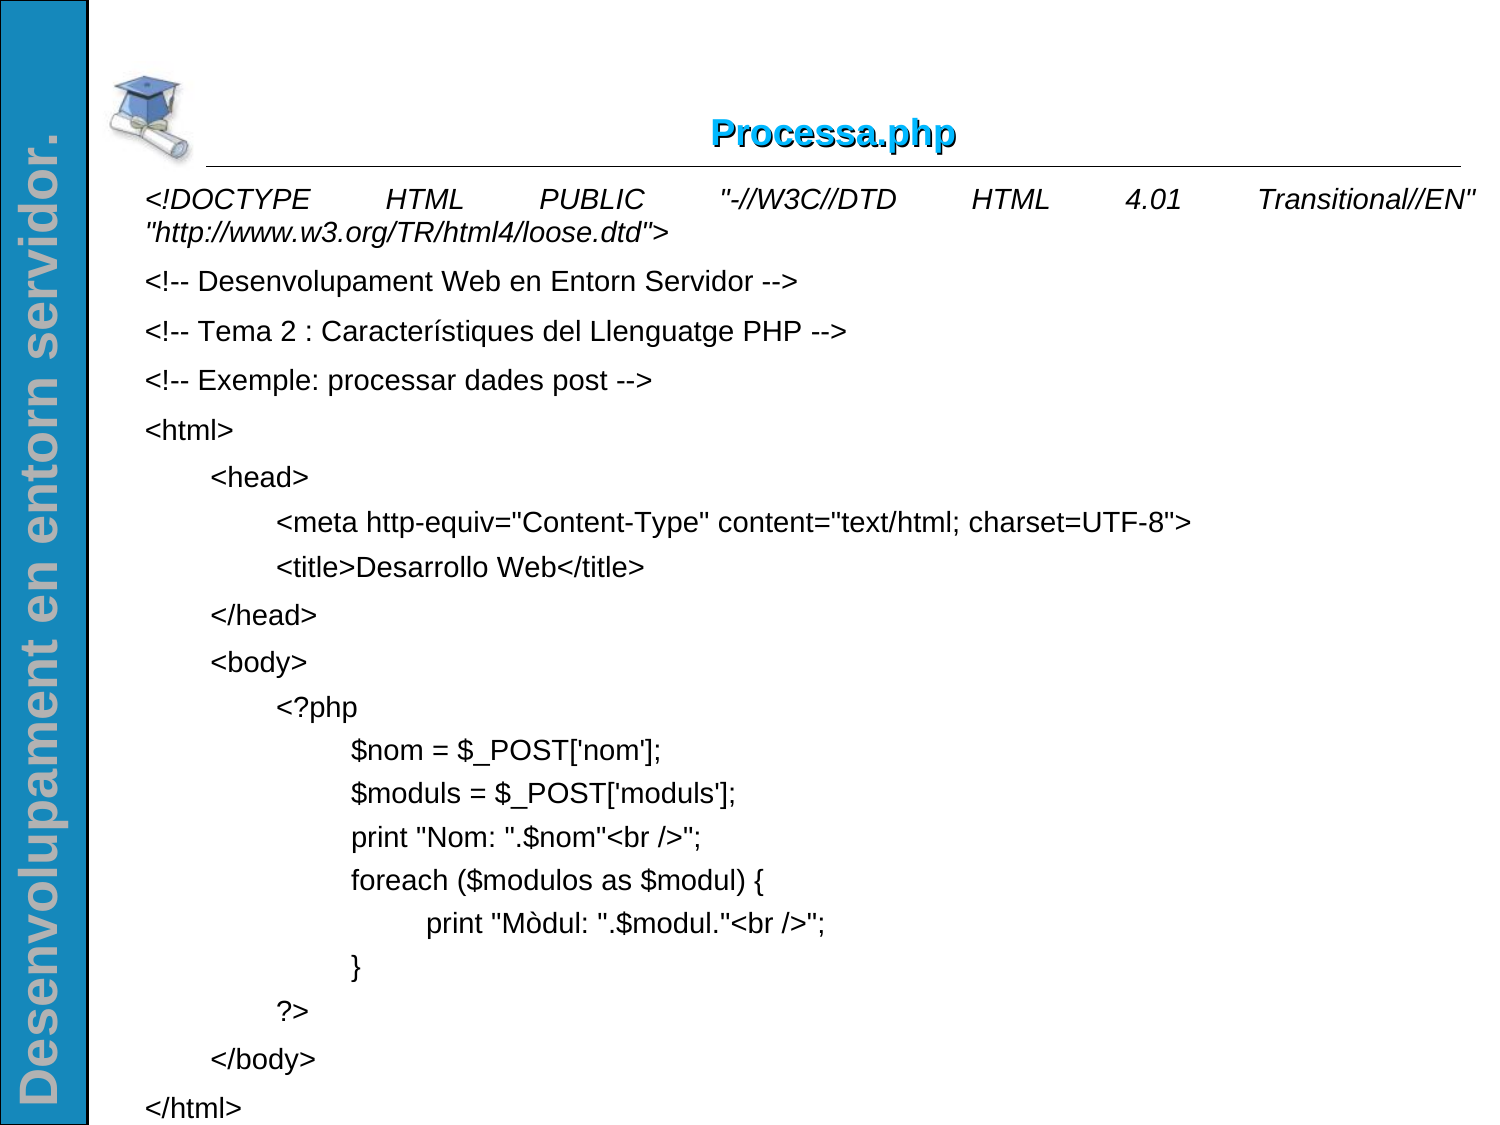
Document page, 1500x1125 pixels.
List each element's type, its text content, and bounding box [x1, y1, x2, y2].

picture [93, 61, 206, 174]
title Processa.php [206, 88, 1447, 178]
list <!DOCTYPE HTML PUBLIC "-//W3C//DTD HTML 4.01 Transitional//EN" "http://www.w3.org/TR/html4/loose.dtd"> <!-- Desenvolupament Web en Entorn Servidor --> <!-- Tema 2 : Característiques del Llenguatge PHP --> <!-- Exemple: processar dades post --> <html> <head> <meta http-equiv="Content-Type" content="text/html; charset=UTF-8"> <title>Desarrollo Web</title> </head> <body> <?php $nom = $_POST['nom']; $moduls = $_POST['moduls']; print "Nom: ".$nom"<br />"; foreach ($modulos as $modul) { print "Mòdul: ".$modul."<br />"; } ?> </body> </html> [88, 183, 1477, 1125]
